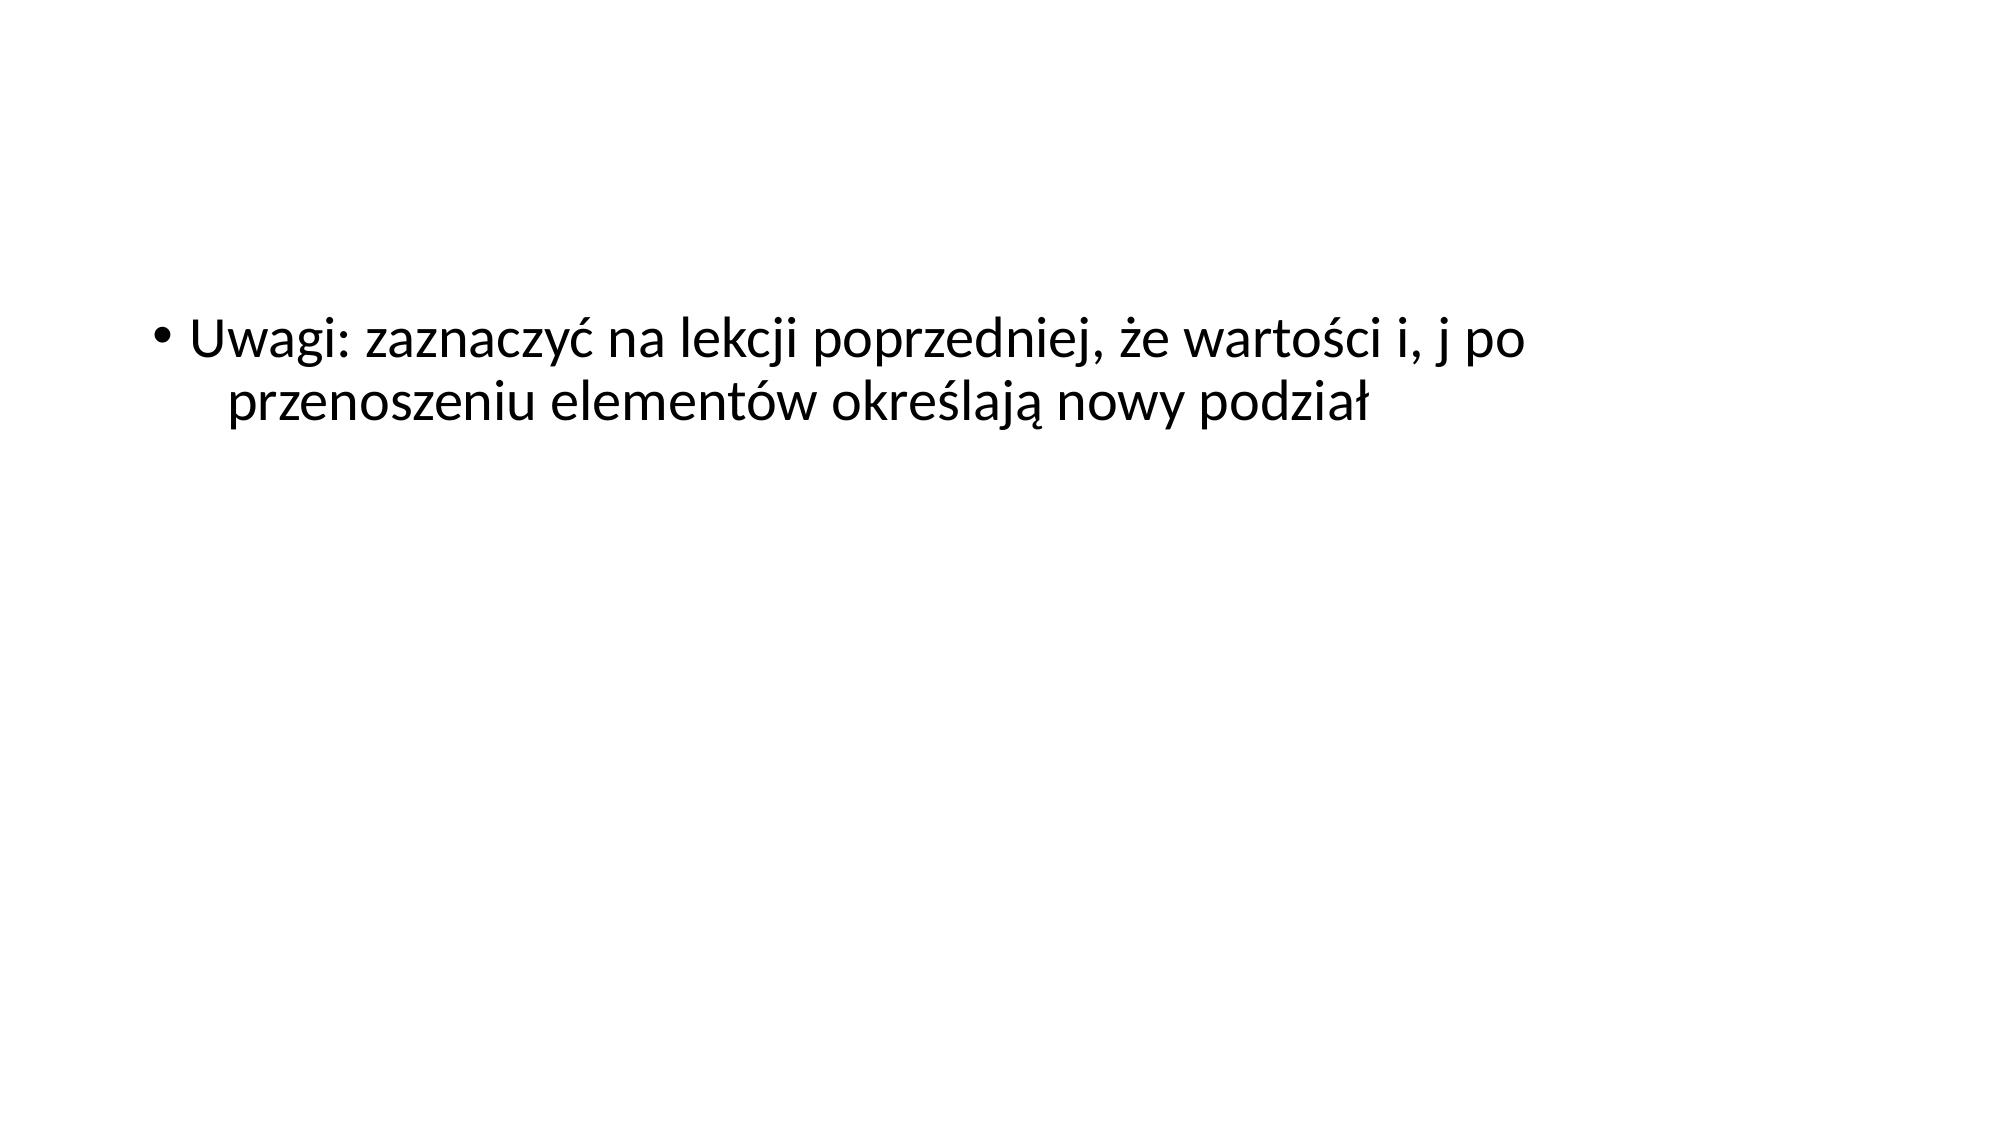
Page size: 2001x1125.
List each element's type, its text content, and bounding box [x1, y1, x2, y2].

list Uwagi: zaznaczyć na lekcji poprzedniej, że wartości i, j po przenoszeniu elementów określają nowy podział [137, 299, 1863, 1014]
